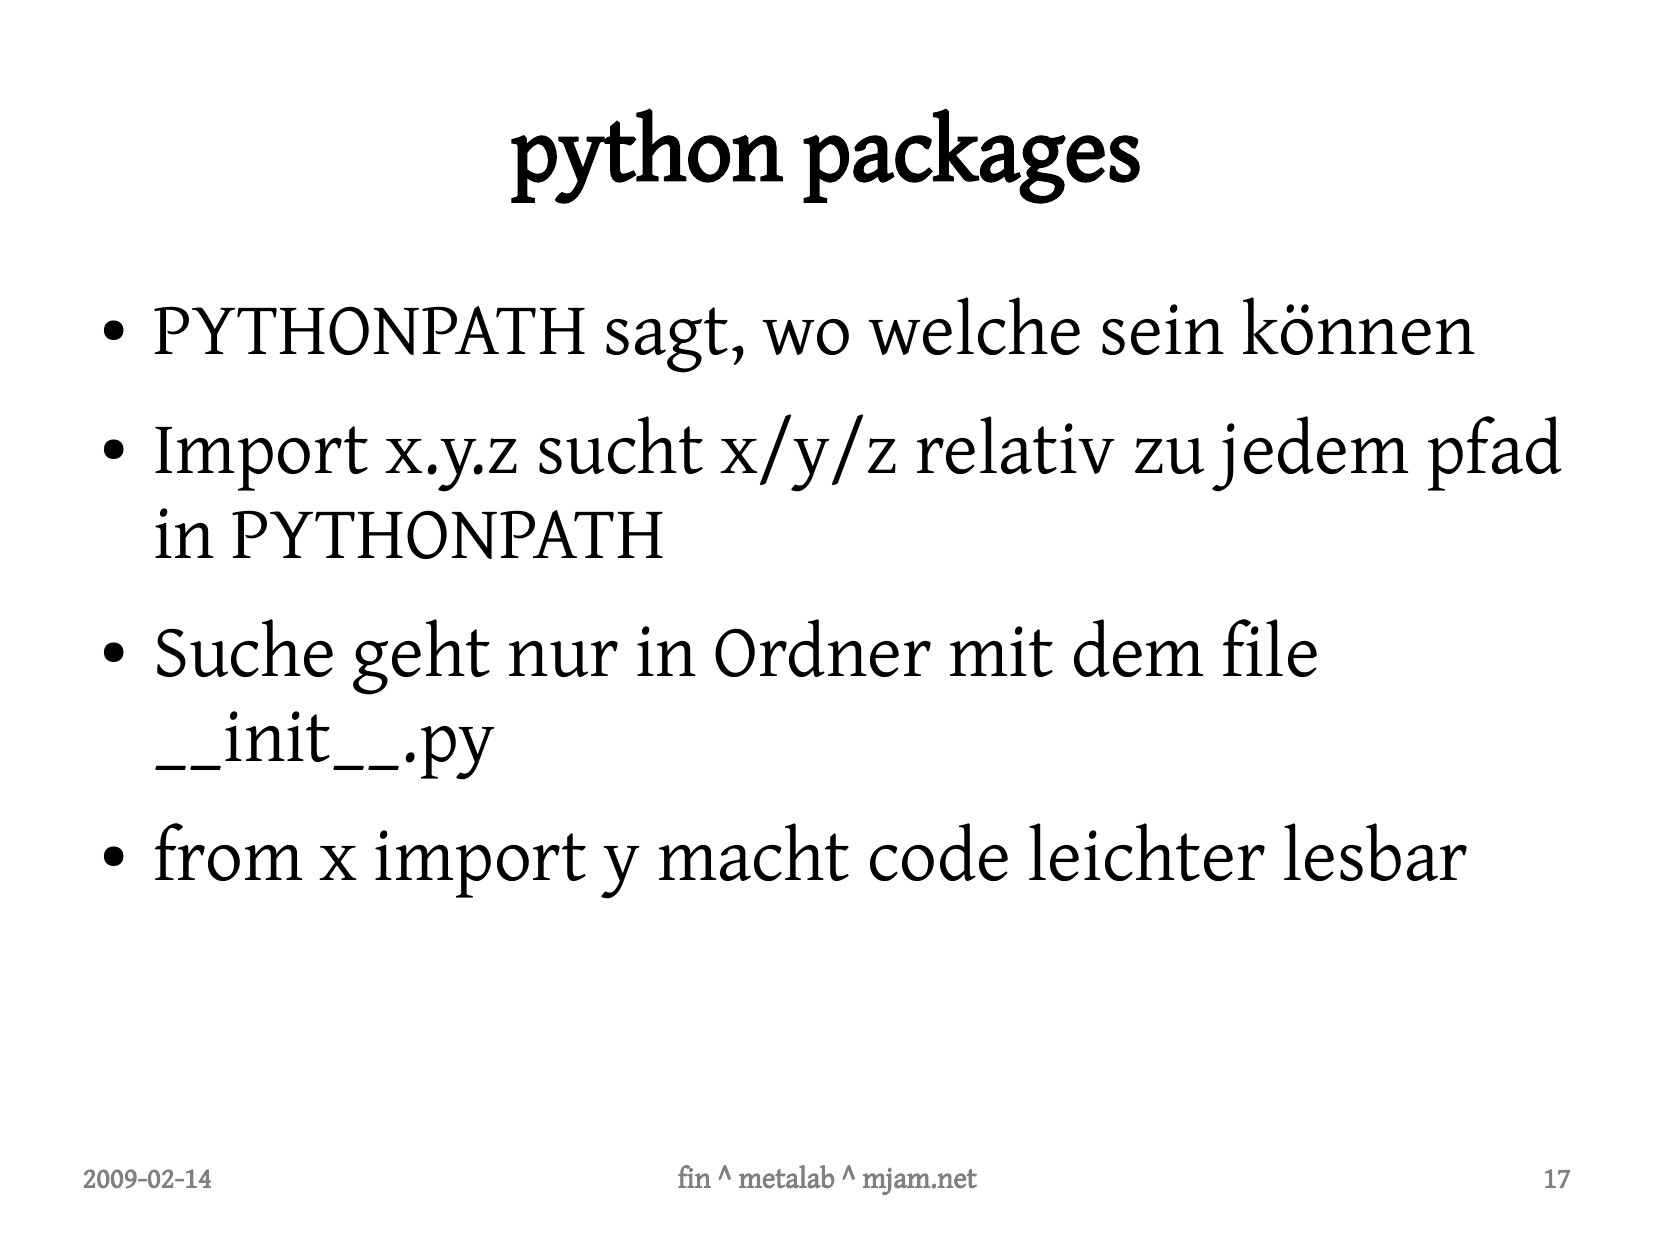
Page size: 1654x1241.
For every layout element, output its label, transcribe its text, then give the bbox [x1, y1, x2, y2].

list PYTHONPATH sagt, wo welche sein können Import x.y.z sucht x/y/z relativ zu jedem pfad in PYTHONPATH Suche geht nur in Ordner mit dem file __init__.py from x import y macht code leichter lesbar [82, 290, 1571, 1094]
title python packages [82, 56, 1571, 250]
